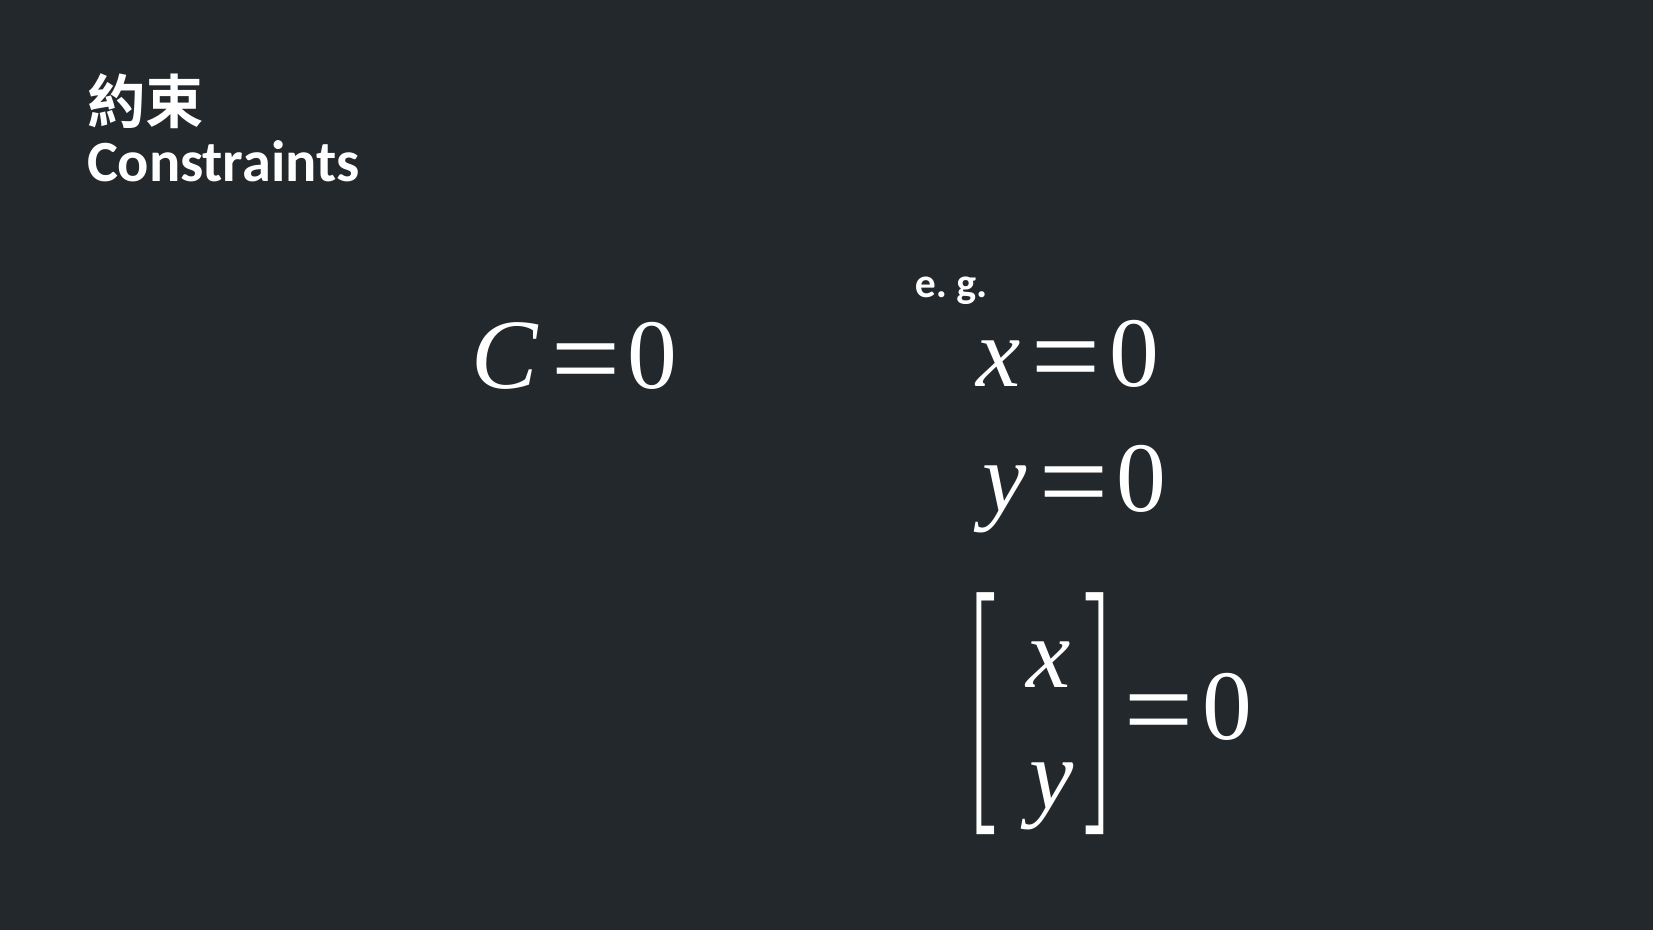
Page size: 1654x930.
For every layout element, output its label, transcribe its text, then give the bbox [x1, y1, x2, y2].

chart [963, 422, 1175, 534]
text_box e. g. [900, 258, 1021, 316]
chart [963, 587, 1261, 841]
chart [465, 300, 686, 411]
chart [963, 297, 1167, 408]
text_box 約束 Constraints [72, 72, 658, 221]
